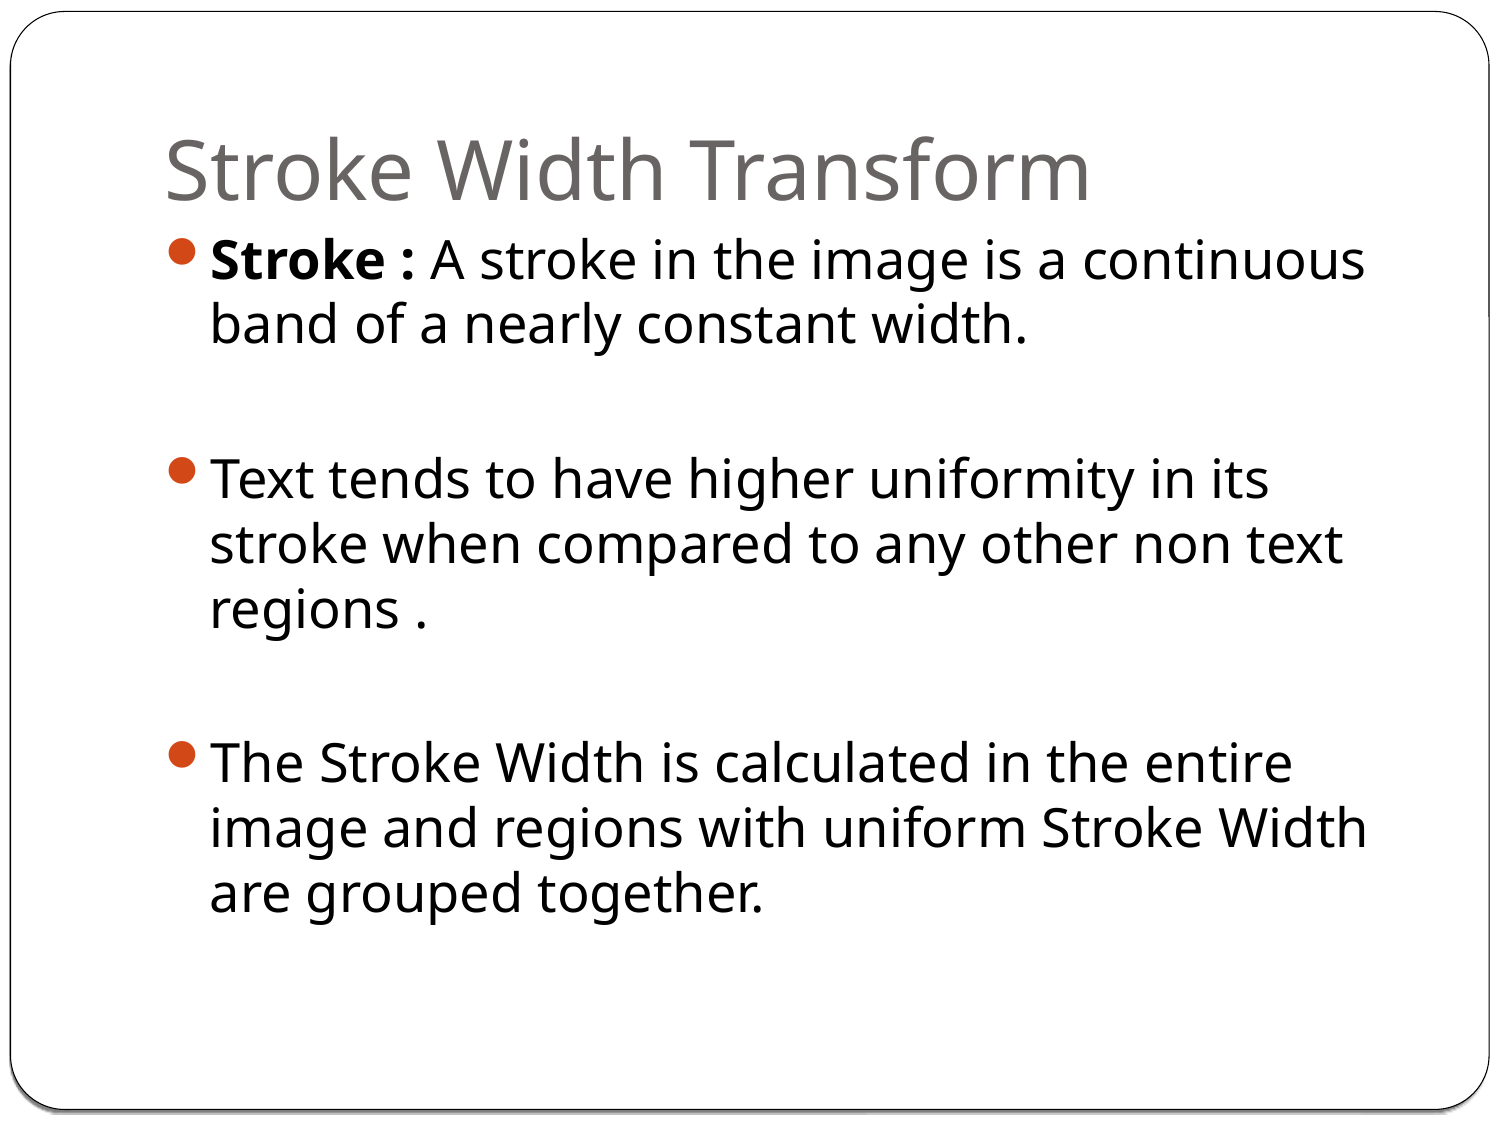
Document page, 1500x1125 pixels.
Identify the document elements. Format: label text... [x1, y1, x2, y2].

title Stroke Width Transform [150, 45, 1425, 233]
list Stroke : A stroke in the image is a continuous band of a nearly constant width. Text tends to have higher uniformity in its stroke when compared to any other non text regions . The Stroke Width is calculated in the entire image and regions with uniform Stroke Width are grouped together. [150, 237, 1425, 988]
